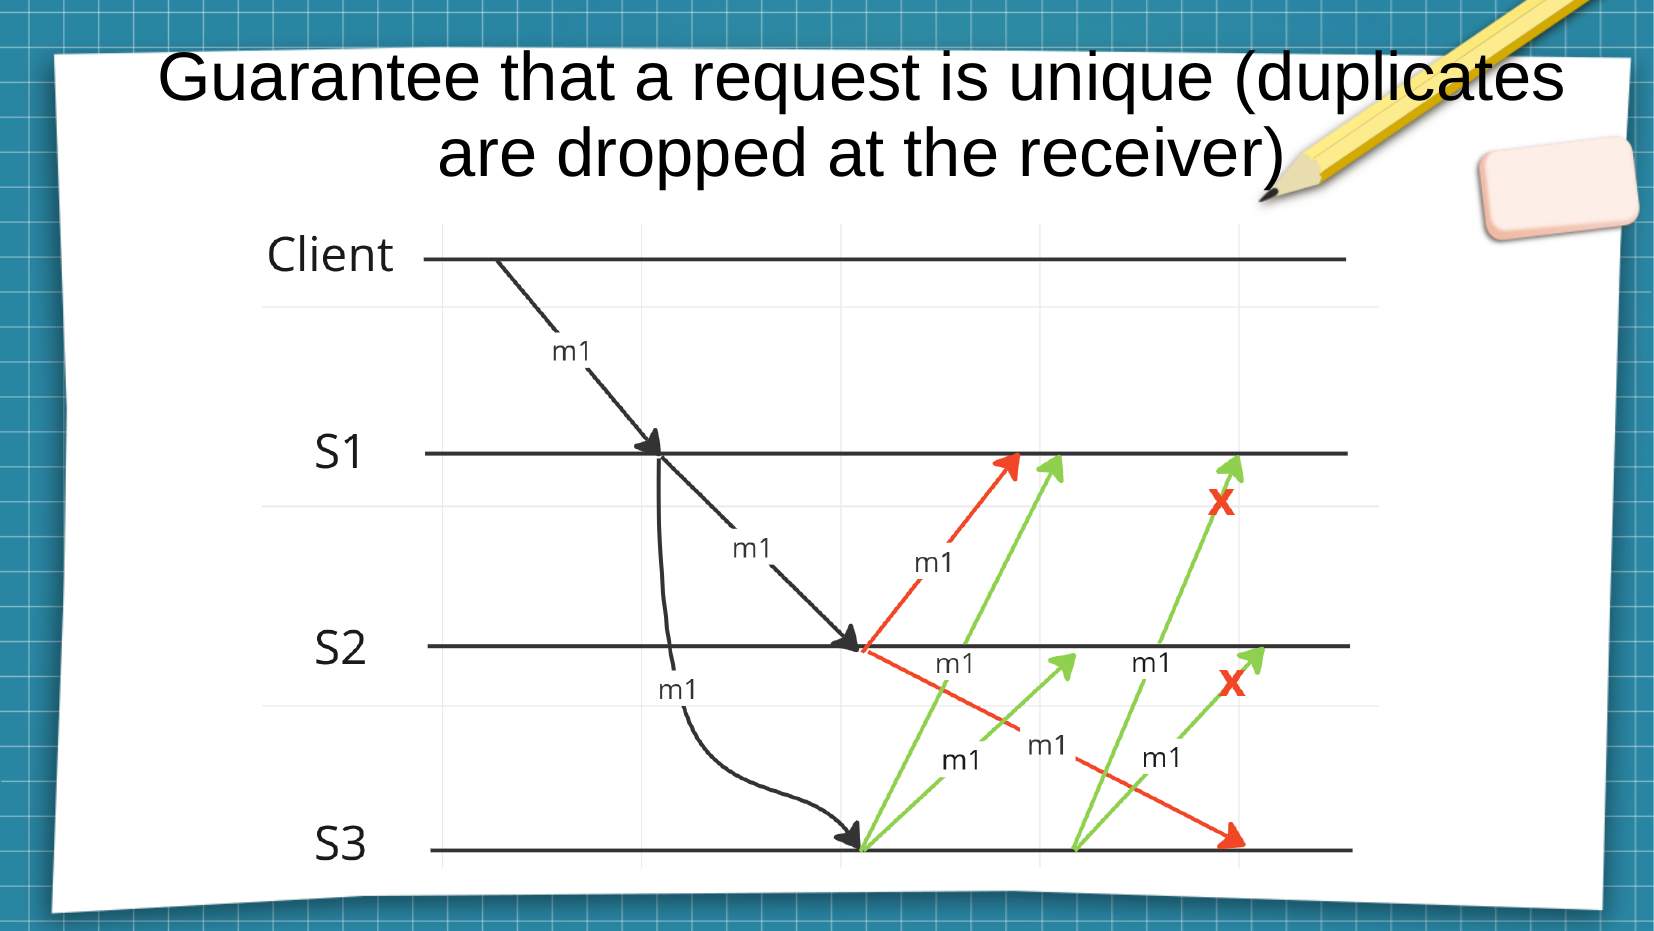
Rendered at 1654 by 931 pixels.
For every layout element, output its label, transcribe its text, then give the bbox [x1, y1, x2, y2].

title Guarantee that a request is unique (duplicates are dropped at the receiver) [82, 37, 1571, 193]
picture [0, 0, 1654, 931]
